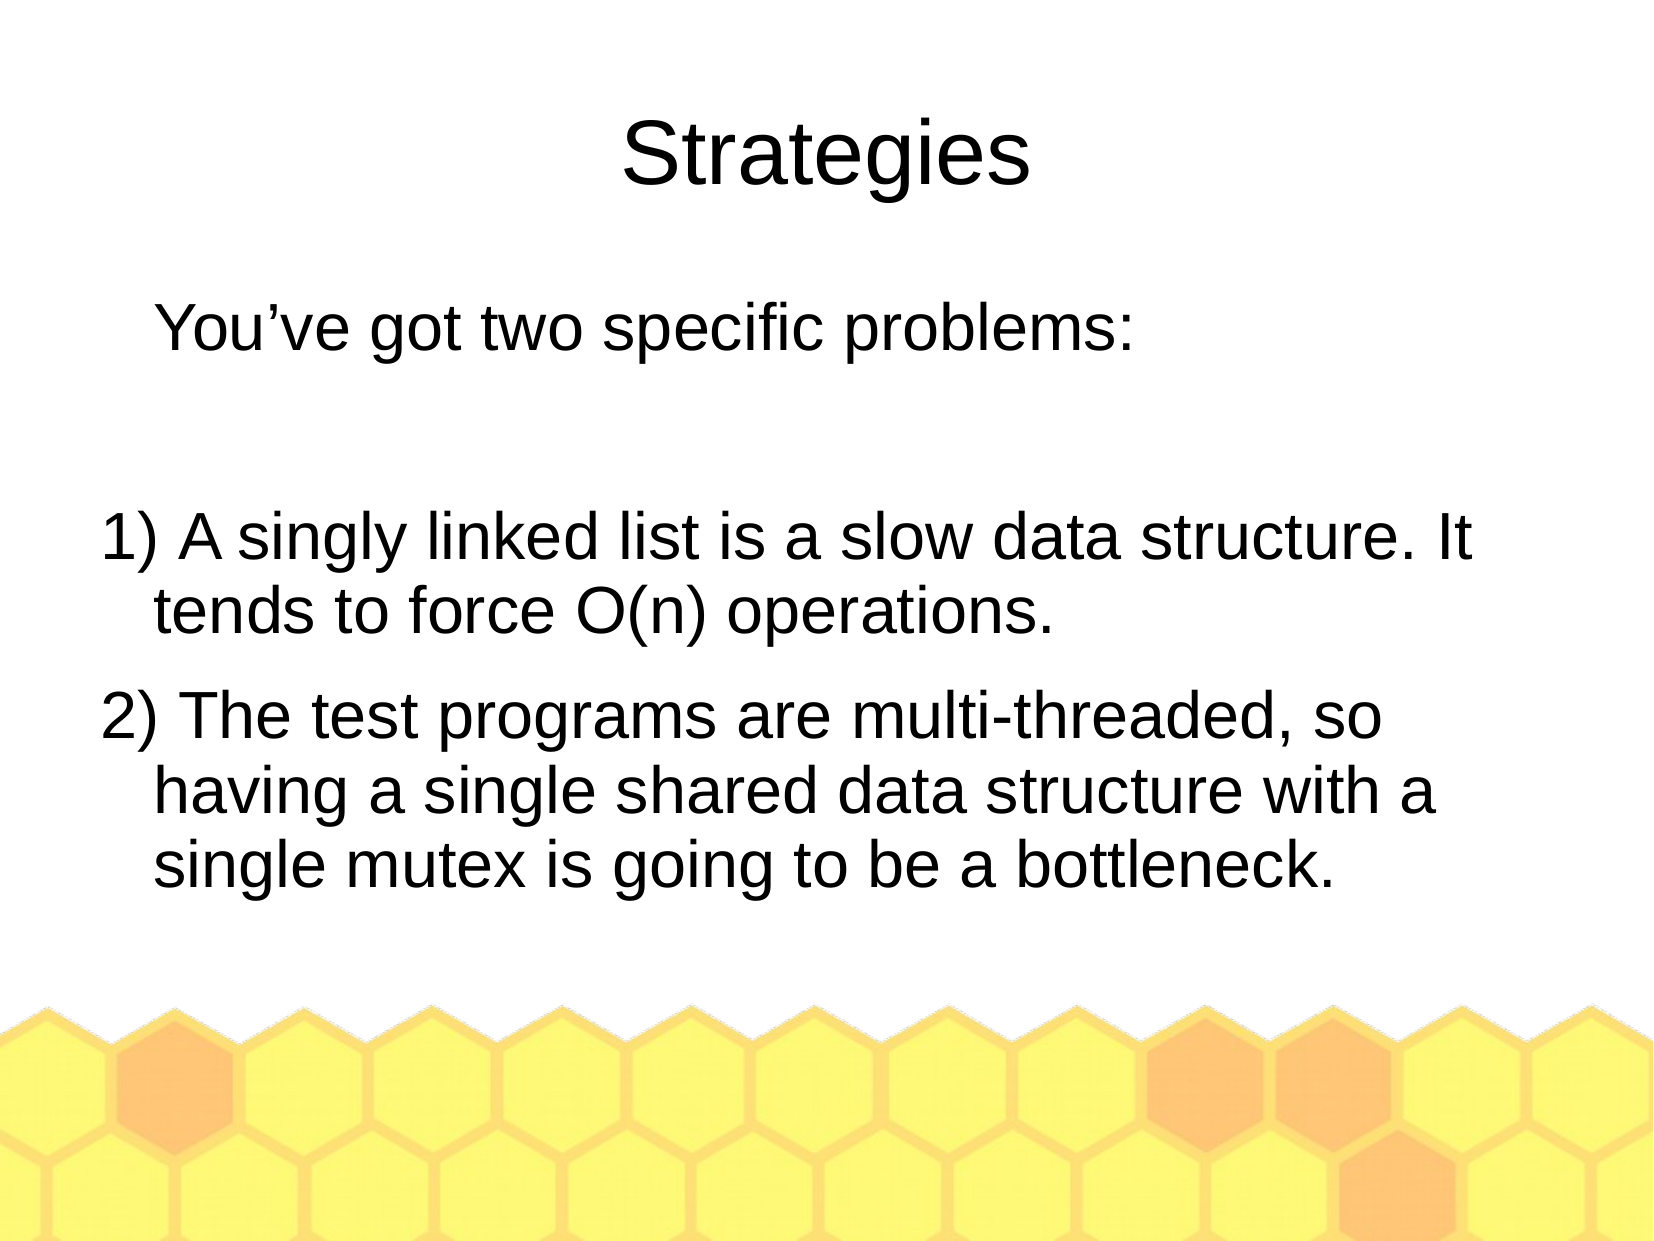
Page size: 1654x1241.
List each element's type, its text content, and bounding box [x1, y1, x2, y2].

title Strategies [82, 49, 1571, 257]
list You’ve got two specific problems: A singly linked list is a slow data structure. It tends to force O(n) operations. The test programs are multi-threaded, so having a single shared data structure with a single mutex is going to be a bottleneck. [82, 290, 1571, 1010]
picture [0, 1001, 1654, 1241]
